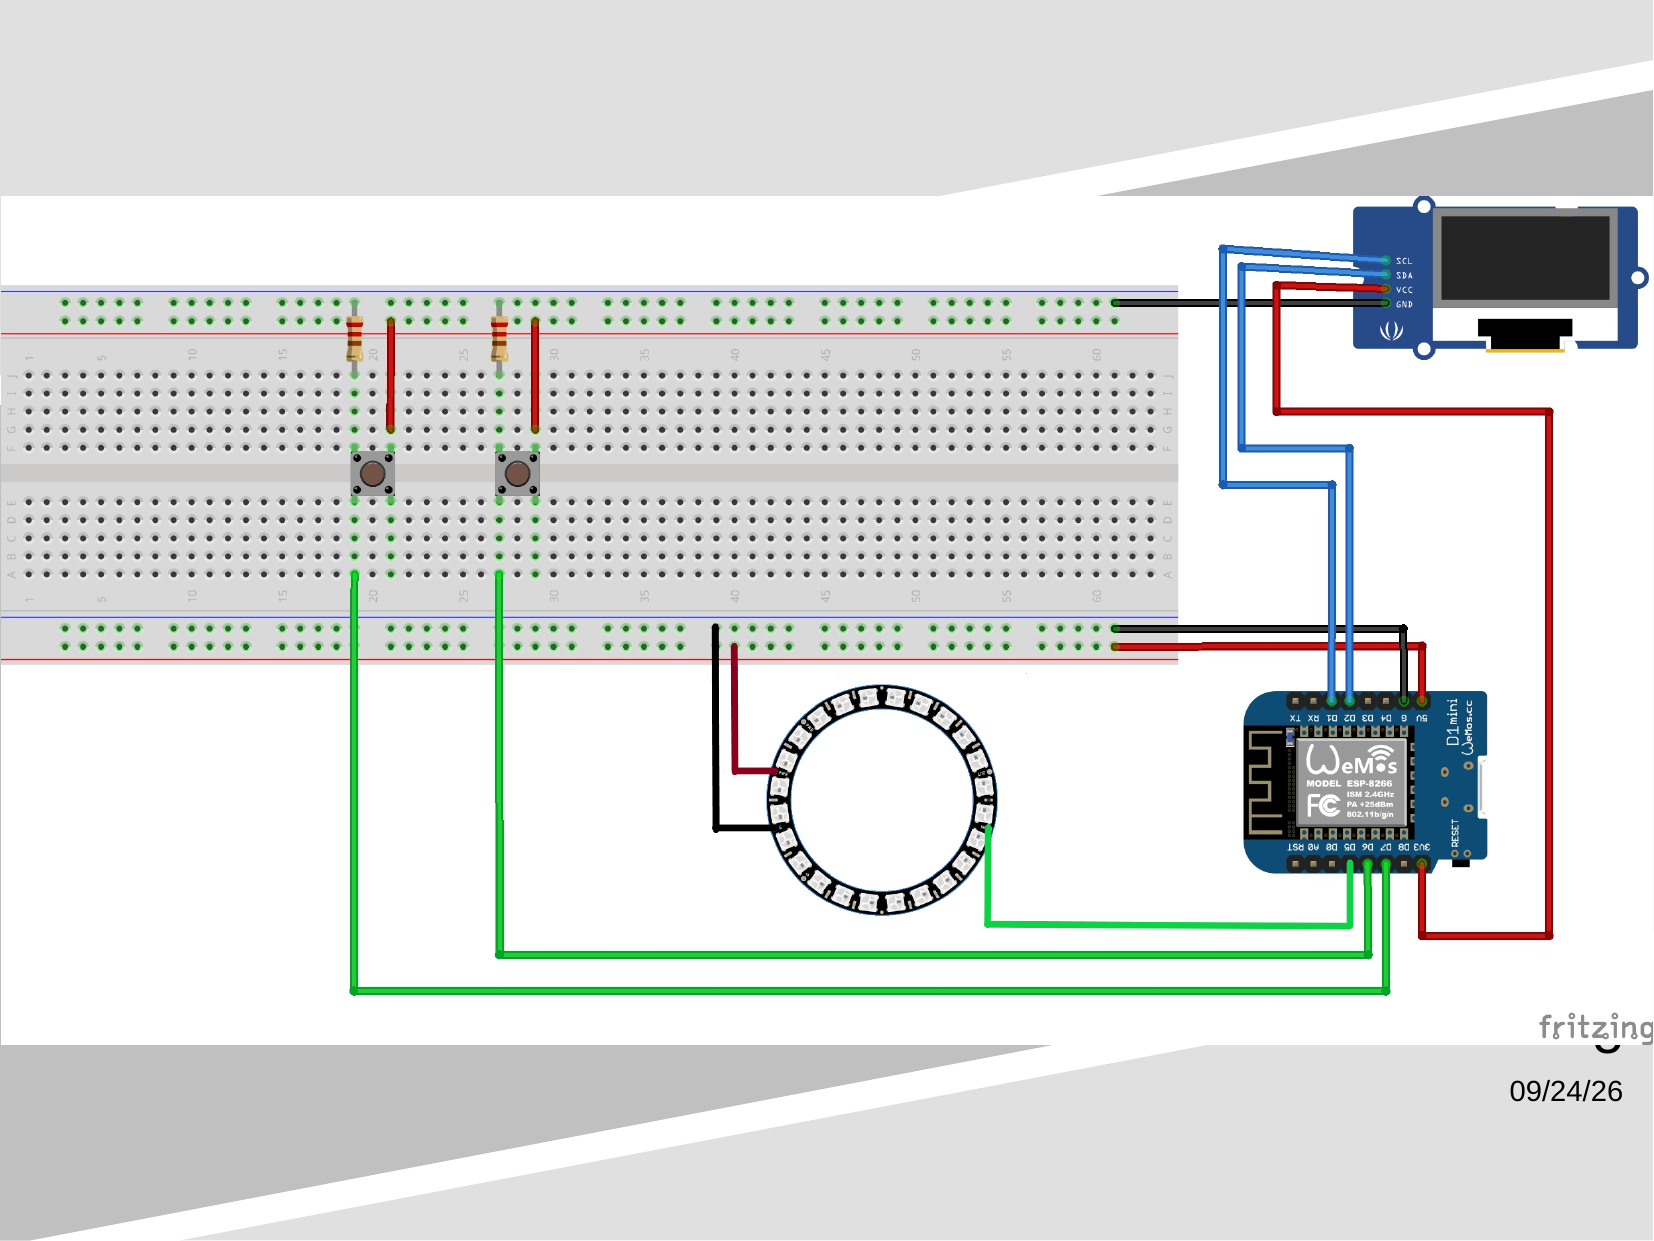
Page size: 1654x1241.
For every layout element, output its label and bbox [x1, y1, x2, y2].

picture [1, 196, 1653, 1045]
